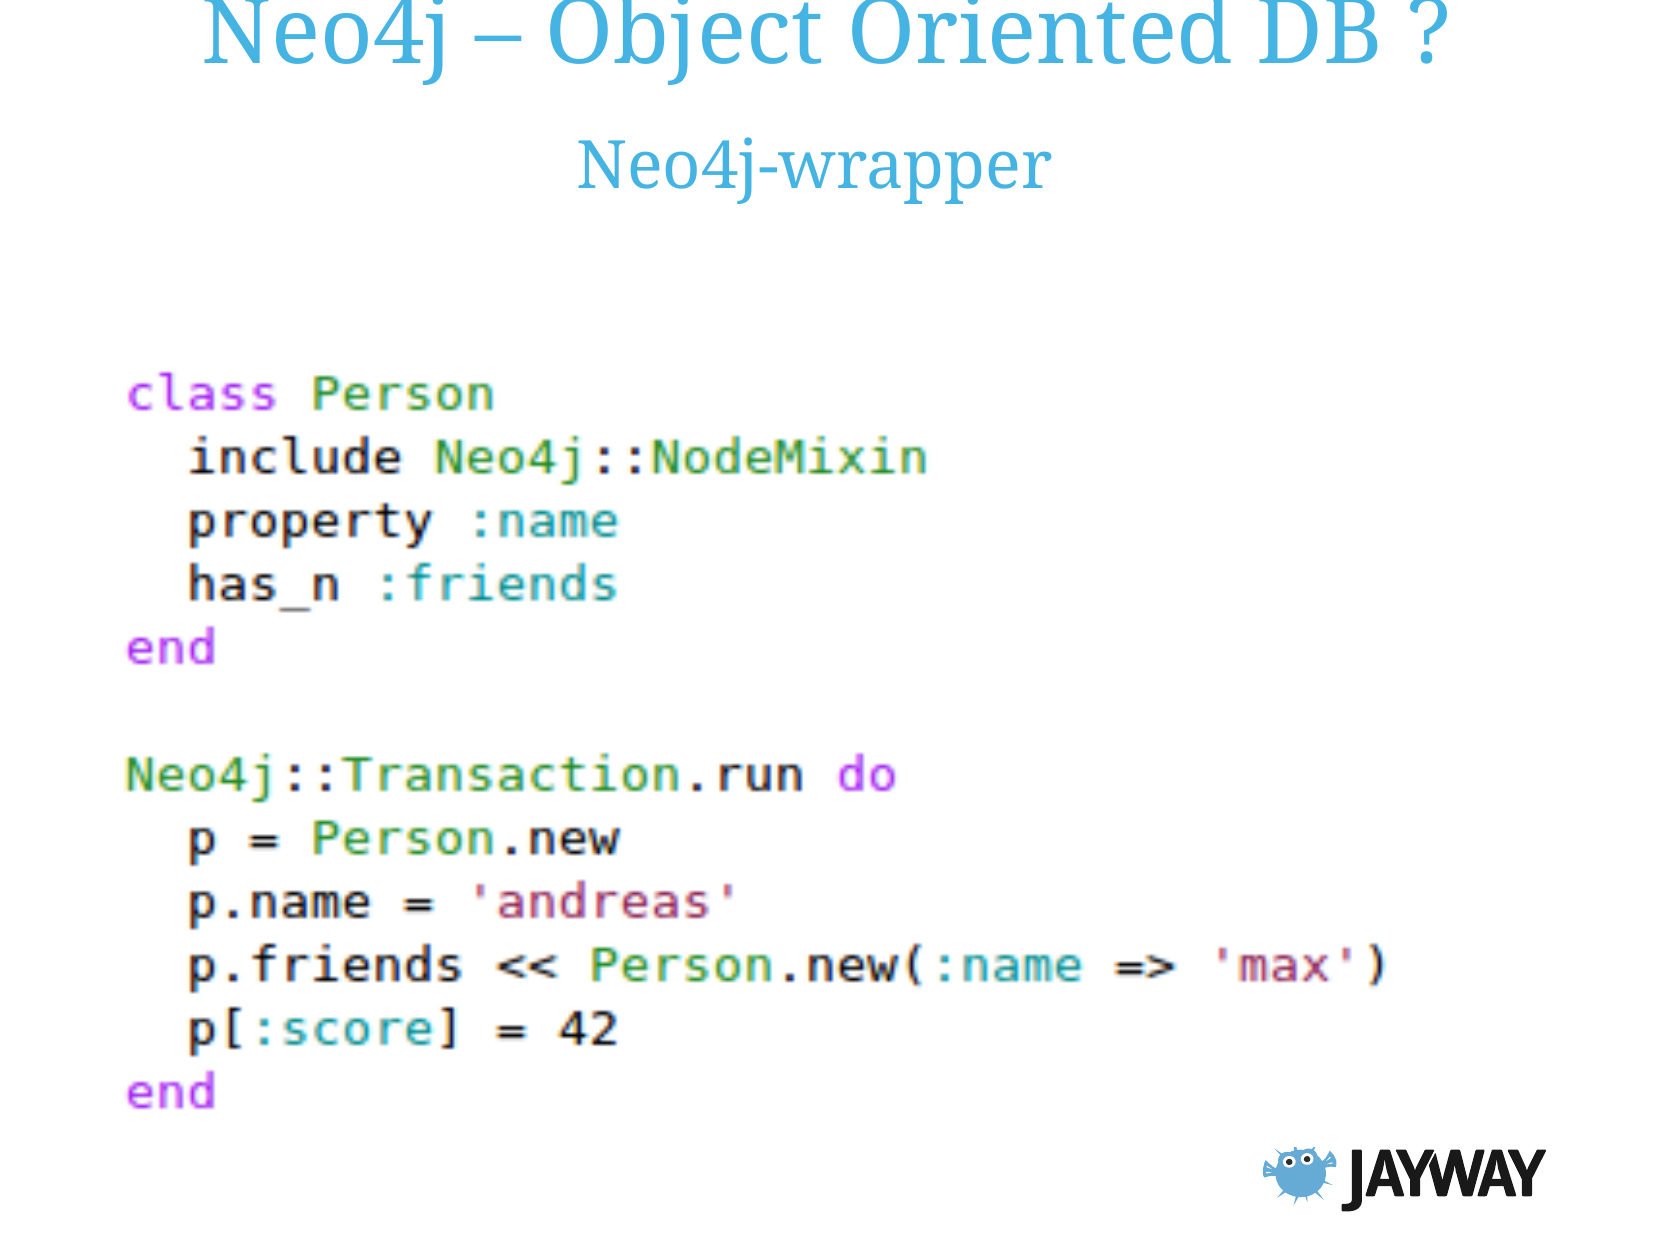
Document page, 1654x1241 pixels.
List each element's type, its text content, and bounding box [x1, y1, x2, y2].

title Neo4j – Object Oriented DB ? Neo4j-wrapper [82, 0, 1571, 314]
picture [107, 359, 1468, 1148]
